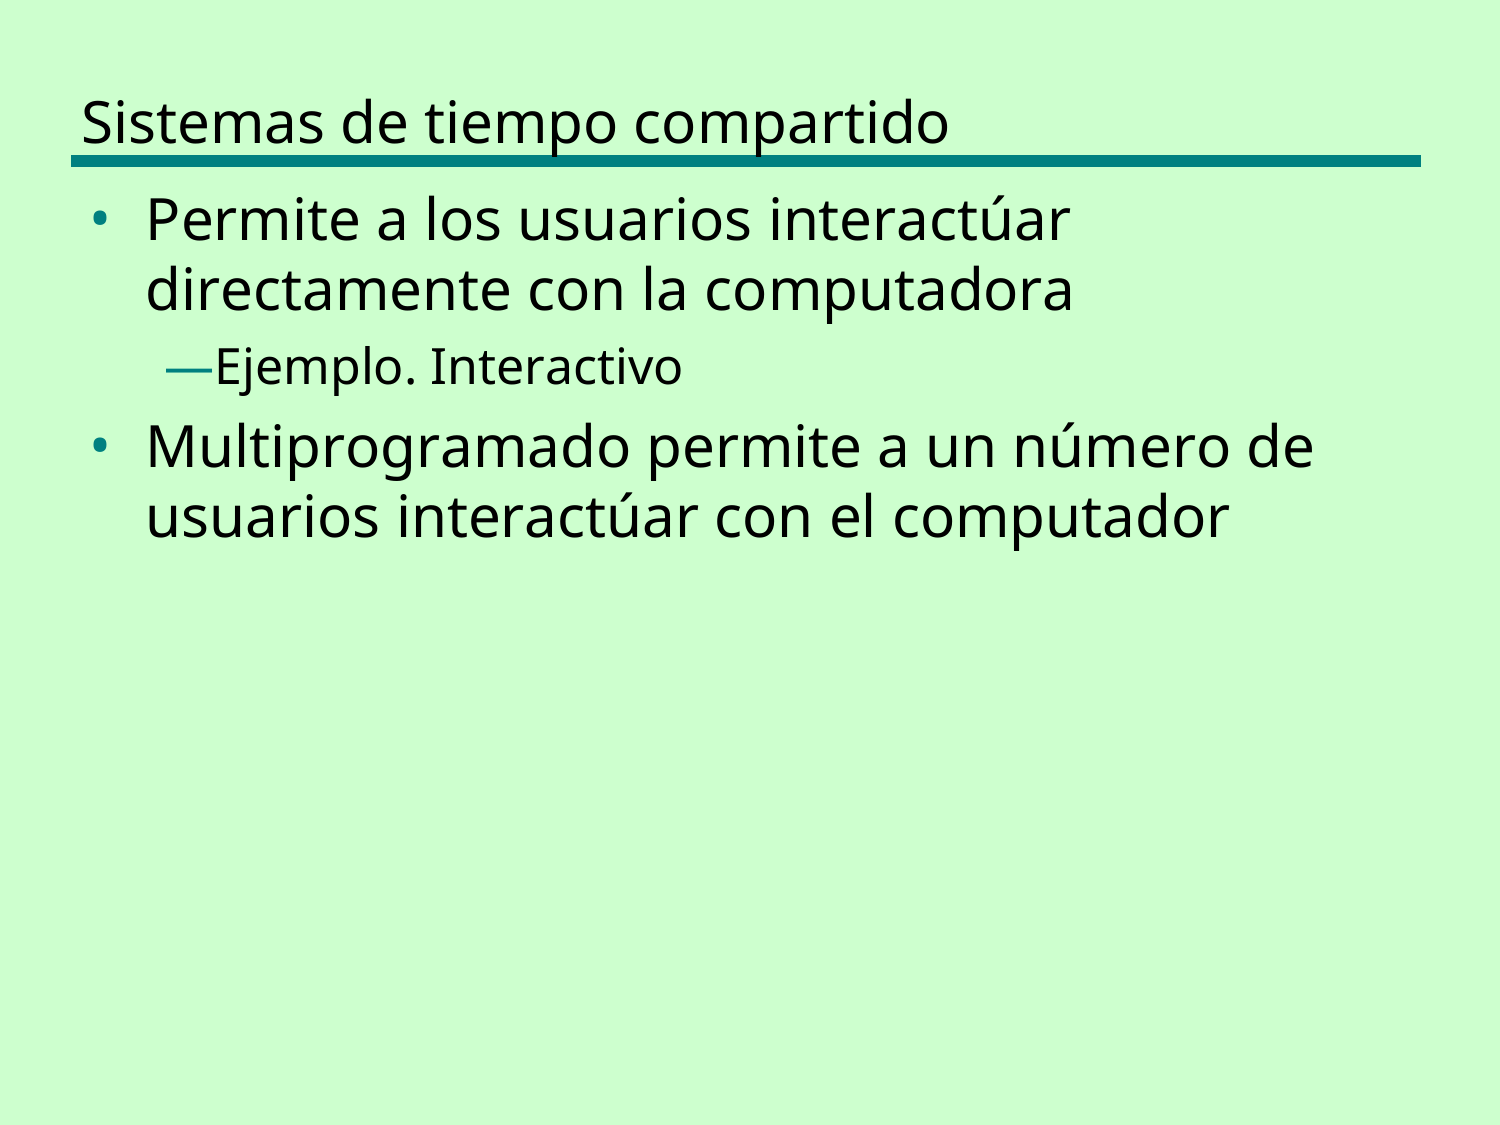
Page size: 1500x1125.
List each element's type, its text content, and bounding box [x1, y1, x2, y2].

title Sistemas de tiempo compartido [66, 24, 1413, 163]
list Permite a los usuarios interactúar directamente con la computadora Ejemplo. Interactivo Multiprogramado permite a un número de usuarios interactúar con el computador [74, 174, 1417, 1101]
